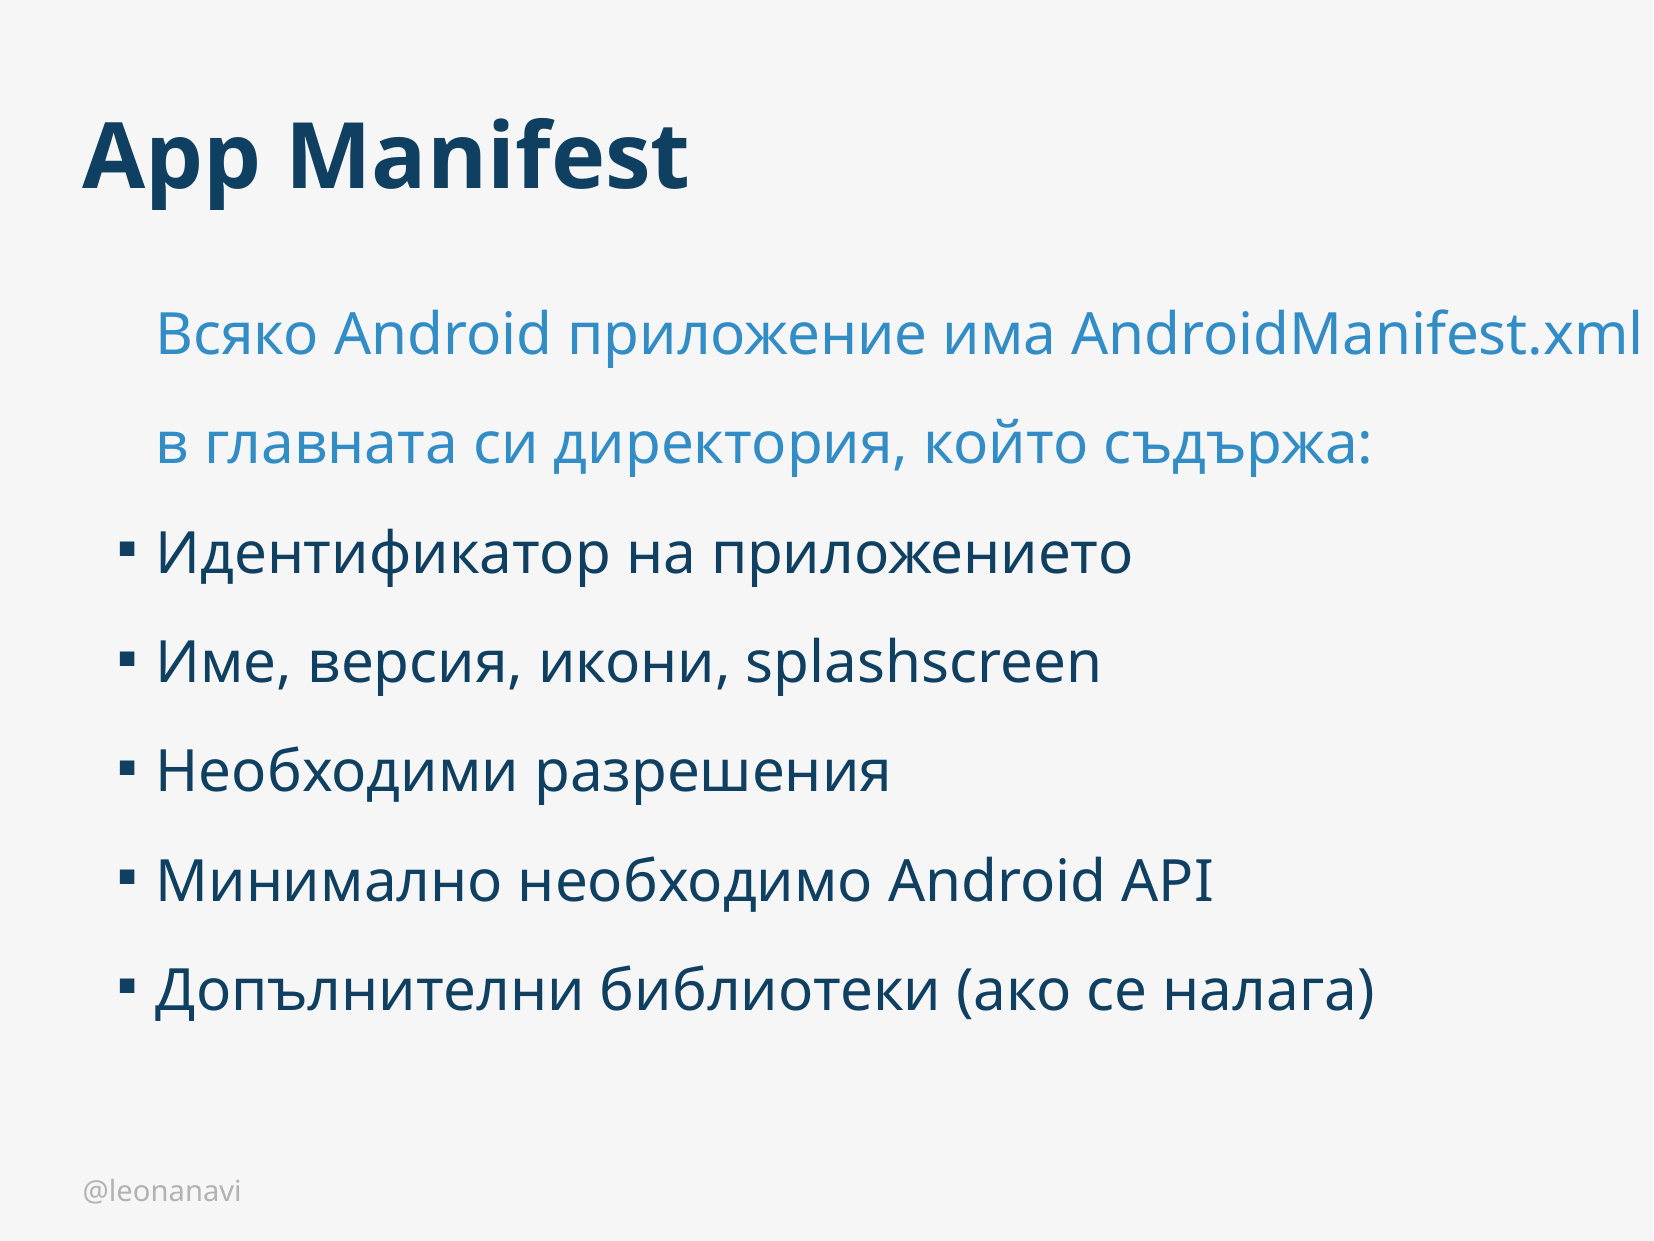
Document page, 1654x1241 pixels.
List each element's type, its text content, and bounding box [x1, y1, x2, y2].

text_box Всяко Android приложение има AndroidManifest.xml в главната си директория, който съдържа: Идентификатор на приложението Име, версия, икони, splashscreen Необходими разрешения Минимално необходимо Android API Допълнителни библиотеки (ако се налага) [105, 285, 1599, 1219]
title App Manifest [82, 49, 1571, 257]
